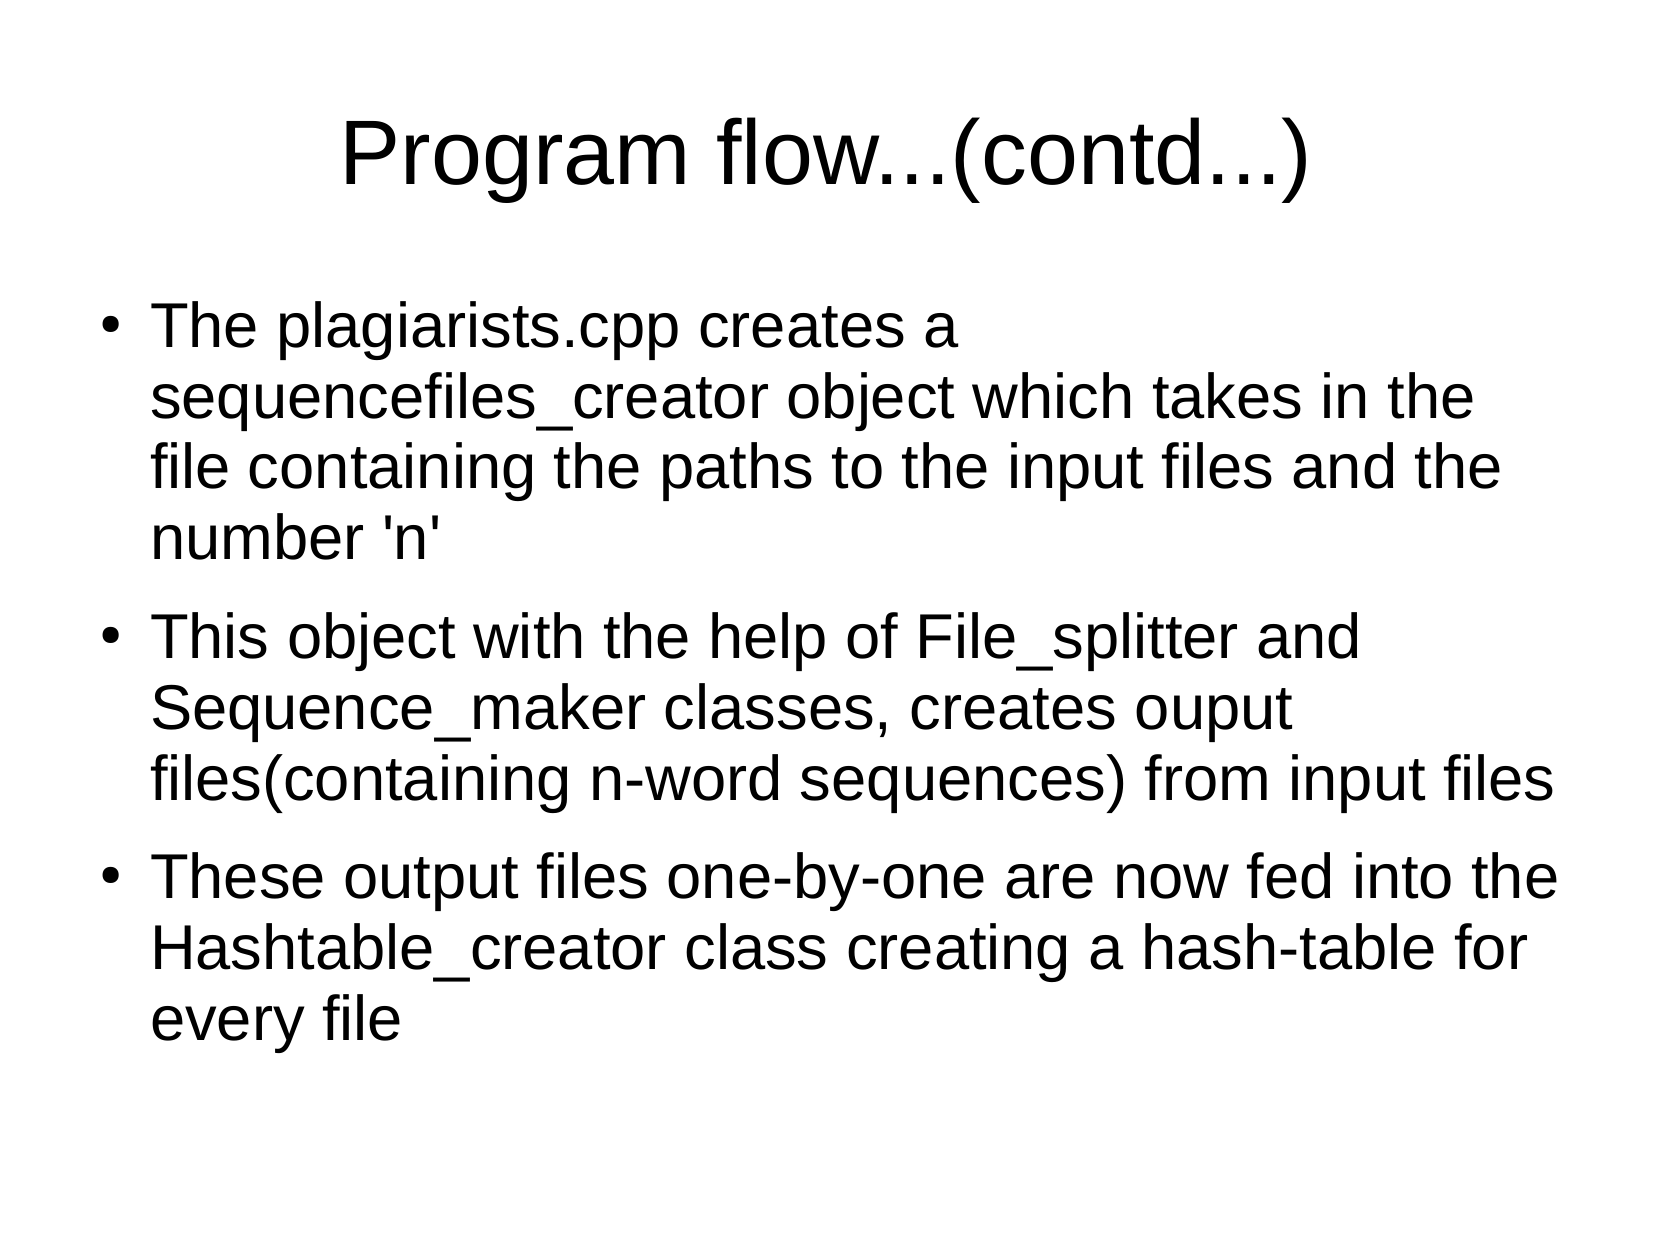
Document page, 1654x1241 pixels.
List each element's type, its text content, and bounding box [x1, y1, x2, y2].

list The plagiarists.cpp creates a sequencefiles_creator object which takes in the file containing the paths to the input files and the number 'n' This object with the help of File_splitter and Sequence_maker classes, creates ouput files(containing n-word sequences) from input files These output files one-by-one are now fed into the Hashtable_creator class creating a hash-table for every file [82, 290, 1571, 1109]
title Program flow...(contd...) [82, 49, 1571, 257]
